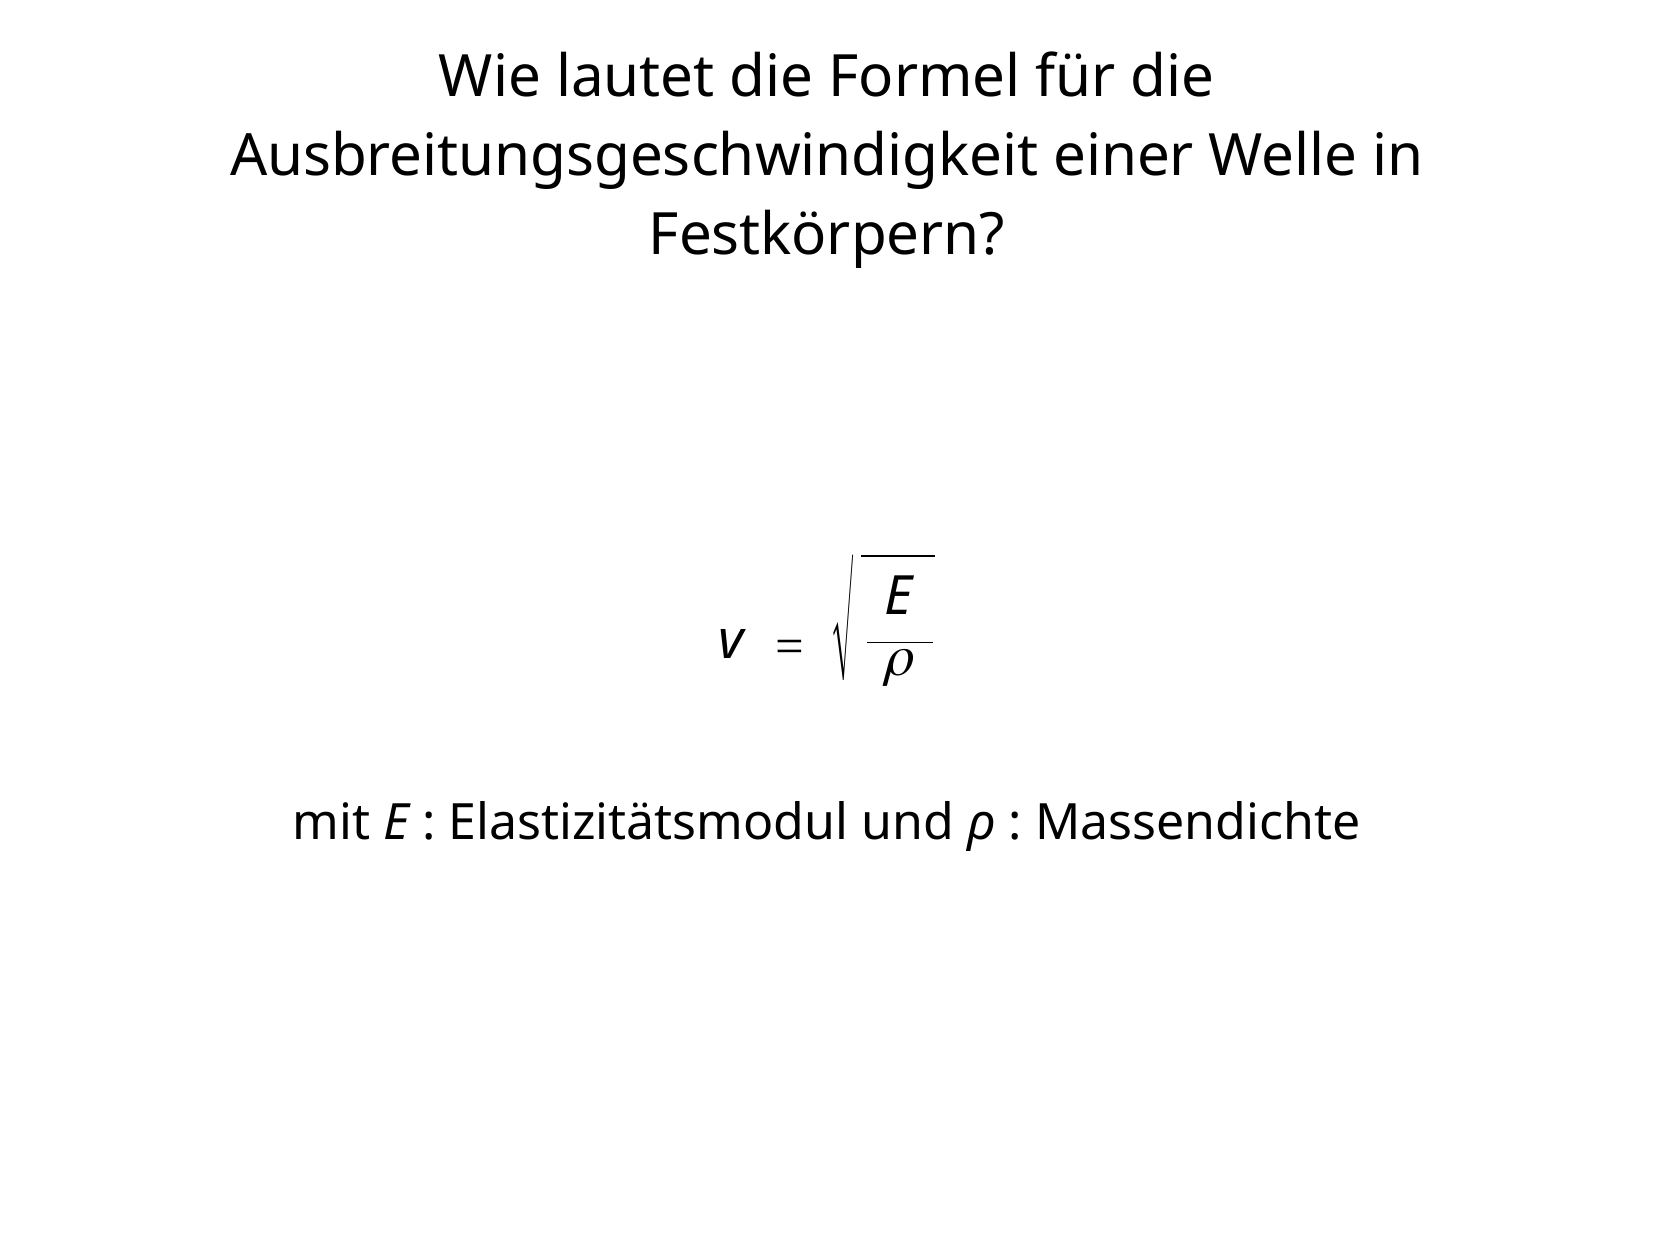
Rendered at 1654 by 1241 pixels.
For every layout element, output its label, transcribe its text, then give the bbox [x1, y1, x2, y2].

subtitle mit E : Elastizitätsmodul und ρ : Massendichte [82, 290, 1571, 1010]
title Wie lautet die Formel für die Ausbreitungsgeschwindigkeit einer Welle in Festkörpern? [82, 49, 1571, 257]
chart [712, 551, 941, 689]
